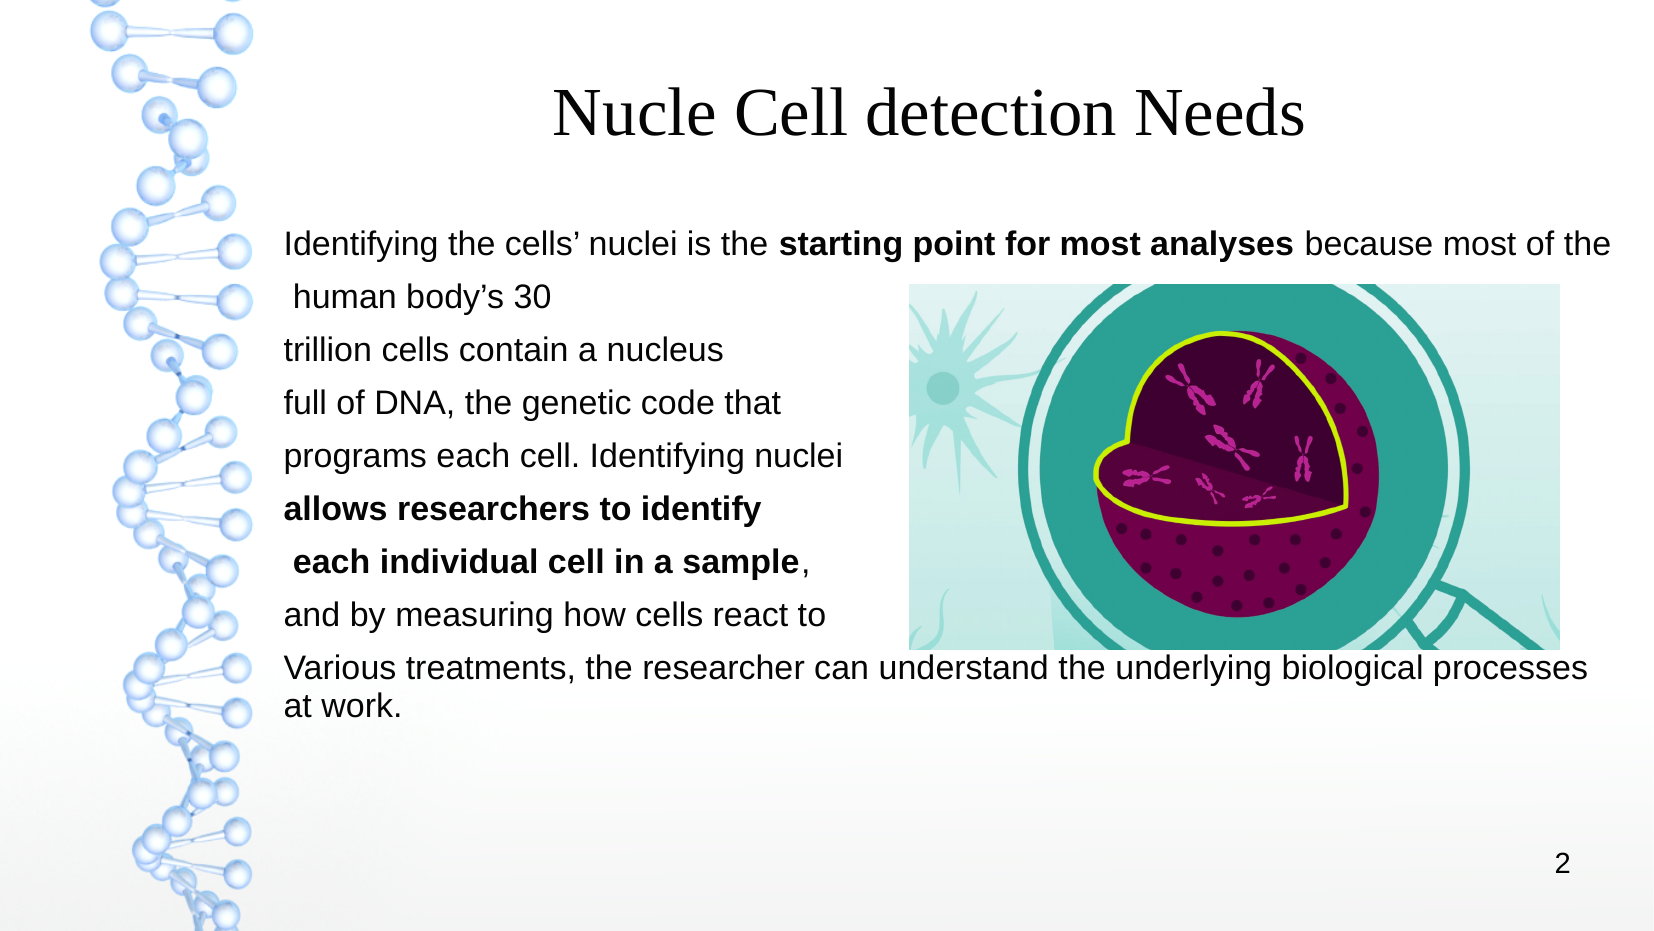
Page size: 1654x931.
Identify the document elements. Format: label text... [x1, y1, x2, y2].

title Nucle Cell detection Needs [265, 35, 1595, 189]
list Identifying the cells’ nuclei is the starting point for most analyses because most of the human body’s 30 trillion cells contain a nucleus full of DNA, the genetic code that programs each cell. Identifying nuclei allows researchers to identify each individual cell in a sample, and by measuring how cells react to Various treatments, the researcher can understand the underlying biological processes at work. [283, 224, 1613, 764]
picture [0, 0, 1654, 931]
